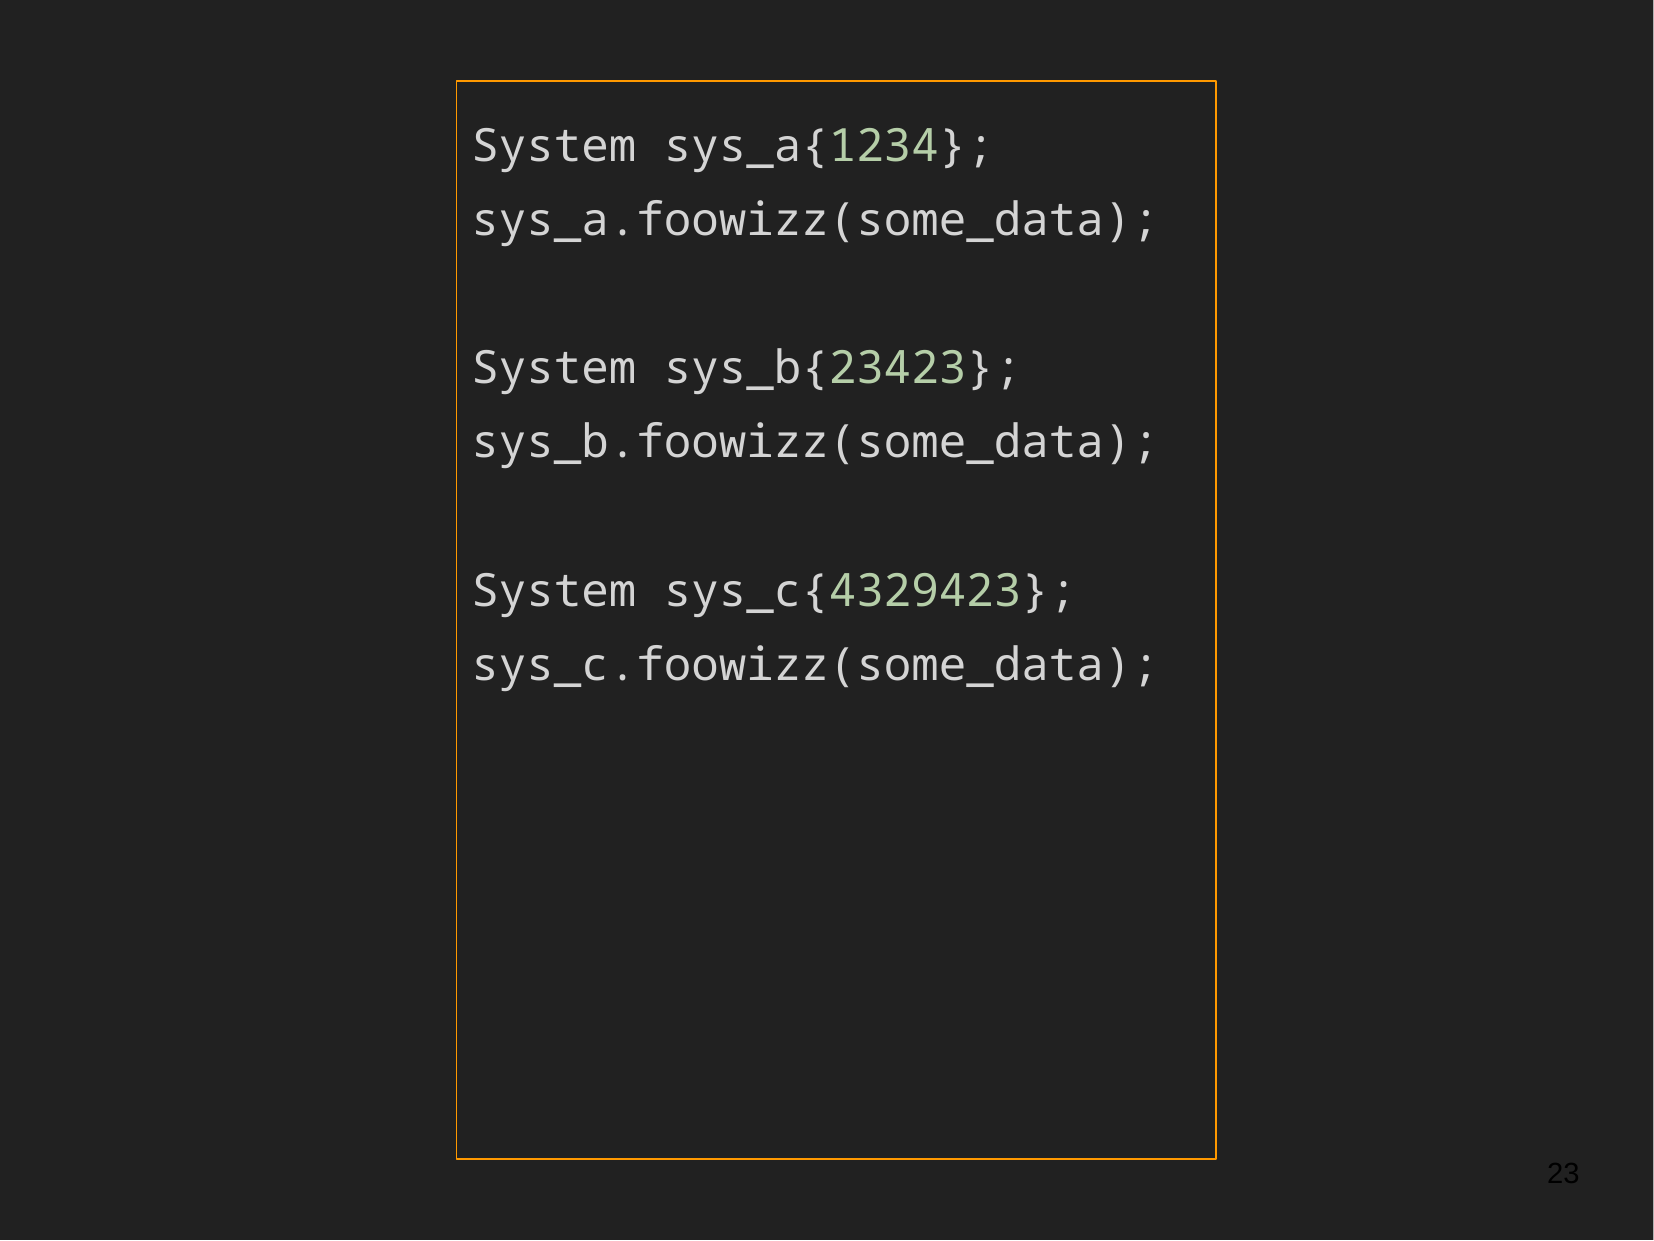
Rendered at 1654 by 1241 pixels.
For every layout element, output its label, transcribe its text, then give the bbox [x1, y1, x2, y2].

slide_number <number> [1532, 1124, 1632, 1220]
list System sys_a{1234}; sys_a.foowizz(some_data); System sys_b{23423}; sys_b.foowizz(some_data); System sys_c{4329423}; sys_c.foowizz(some_data); [456, 81, 1217, 1159]
